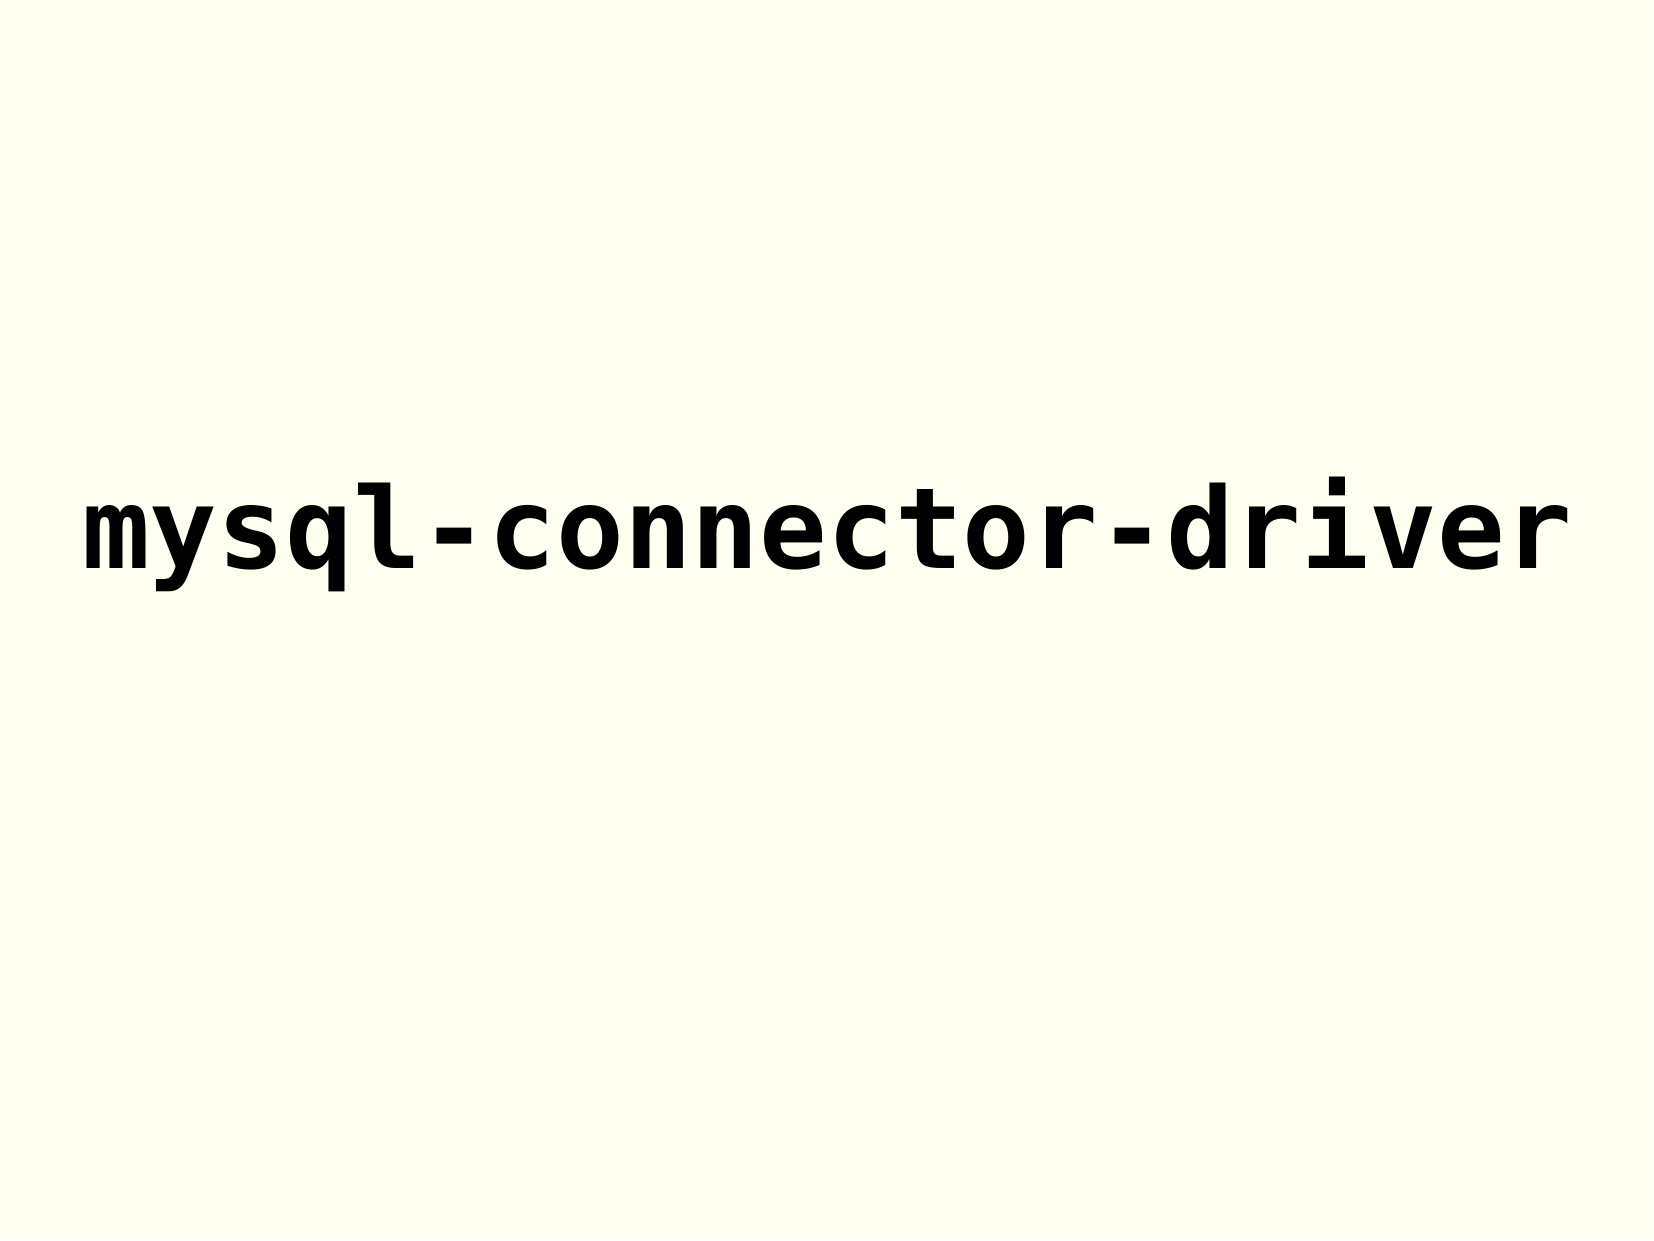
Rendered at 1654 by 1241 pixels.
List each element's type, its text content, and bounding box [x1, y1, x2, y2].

subtitle mysql-connector-driver [18, 49, 1637, 1010]
